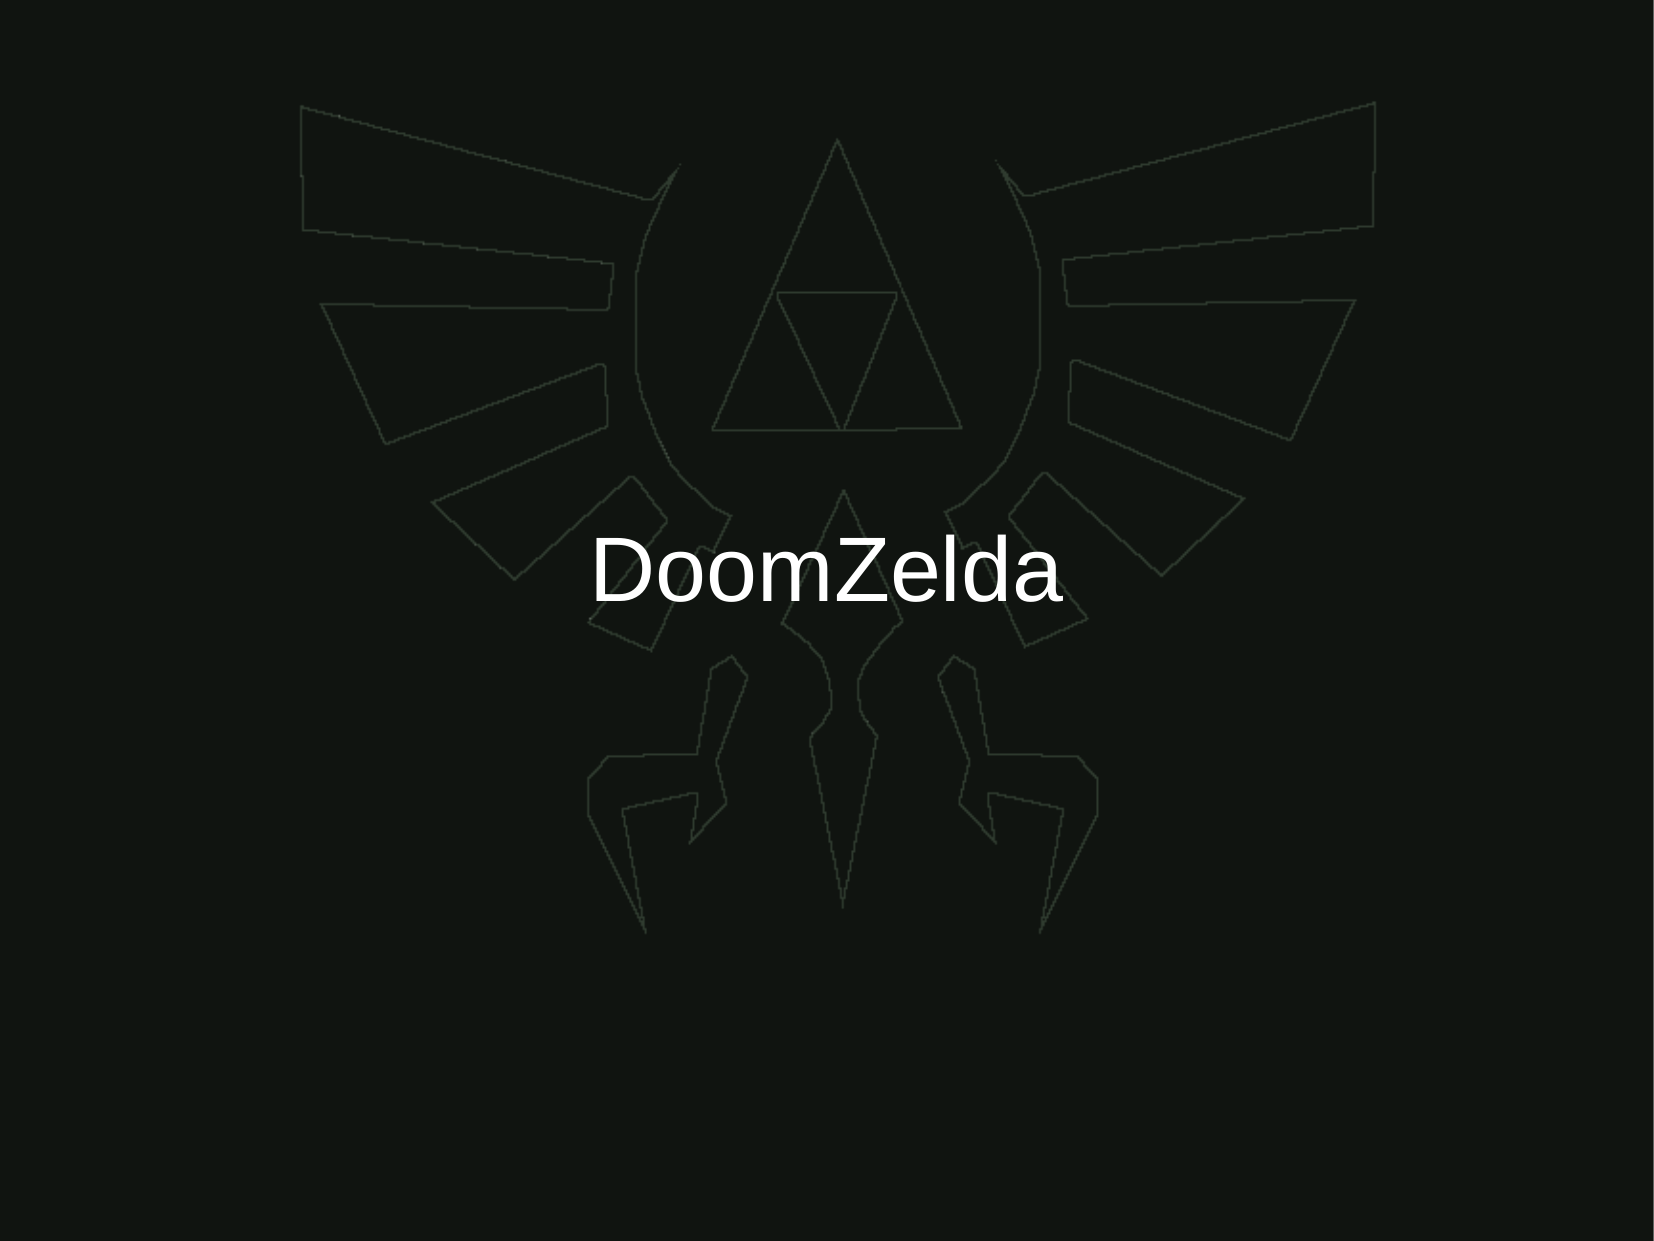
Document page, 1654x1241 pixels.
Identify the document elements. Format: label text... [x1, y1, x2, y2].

picture [0, 0, 1654, 1241]
title DoomZelda [82, 466, 1571, 674]
